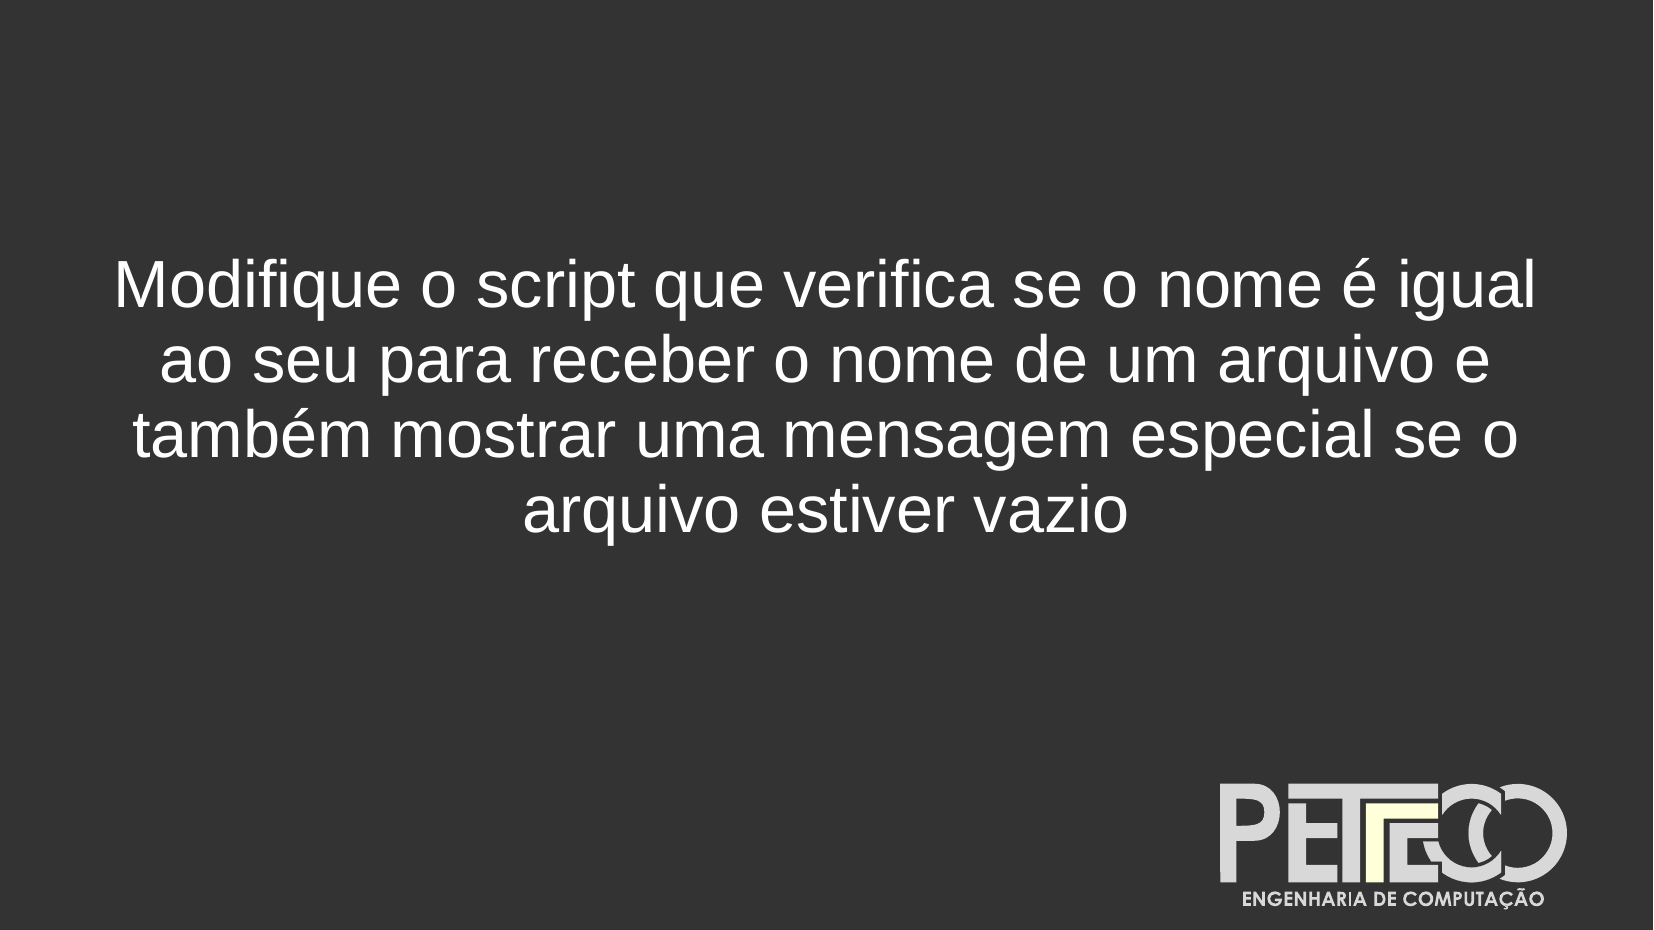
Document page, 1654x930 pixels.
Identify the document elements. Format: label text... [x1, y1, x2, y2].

subtitle Modifique o script que verifica se o nome é igual ao seu para receber o nome de um arquivo e também mostrar uma mensagem especial se o arquivo estiver vazio [82, 37, 1571, 757]
